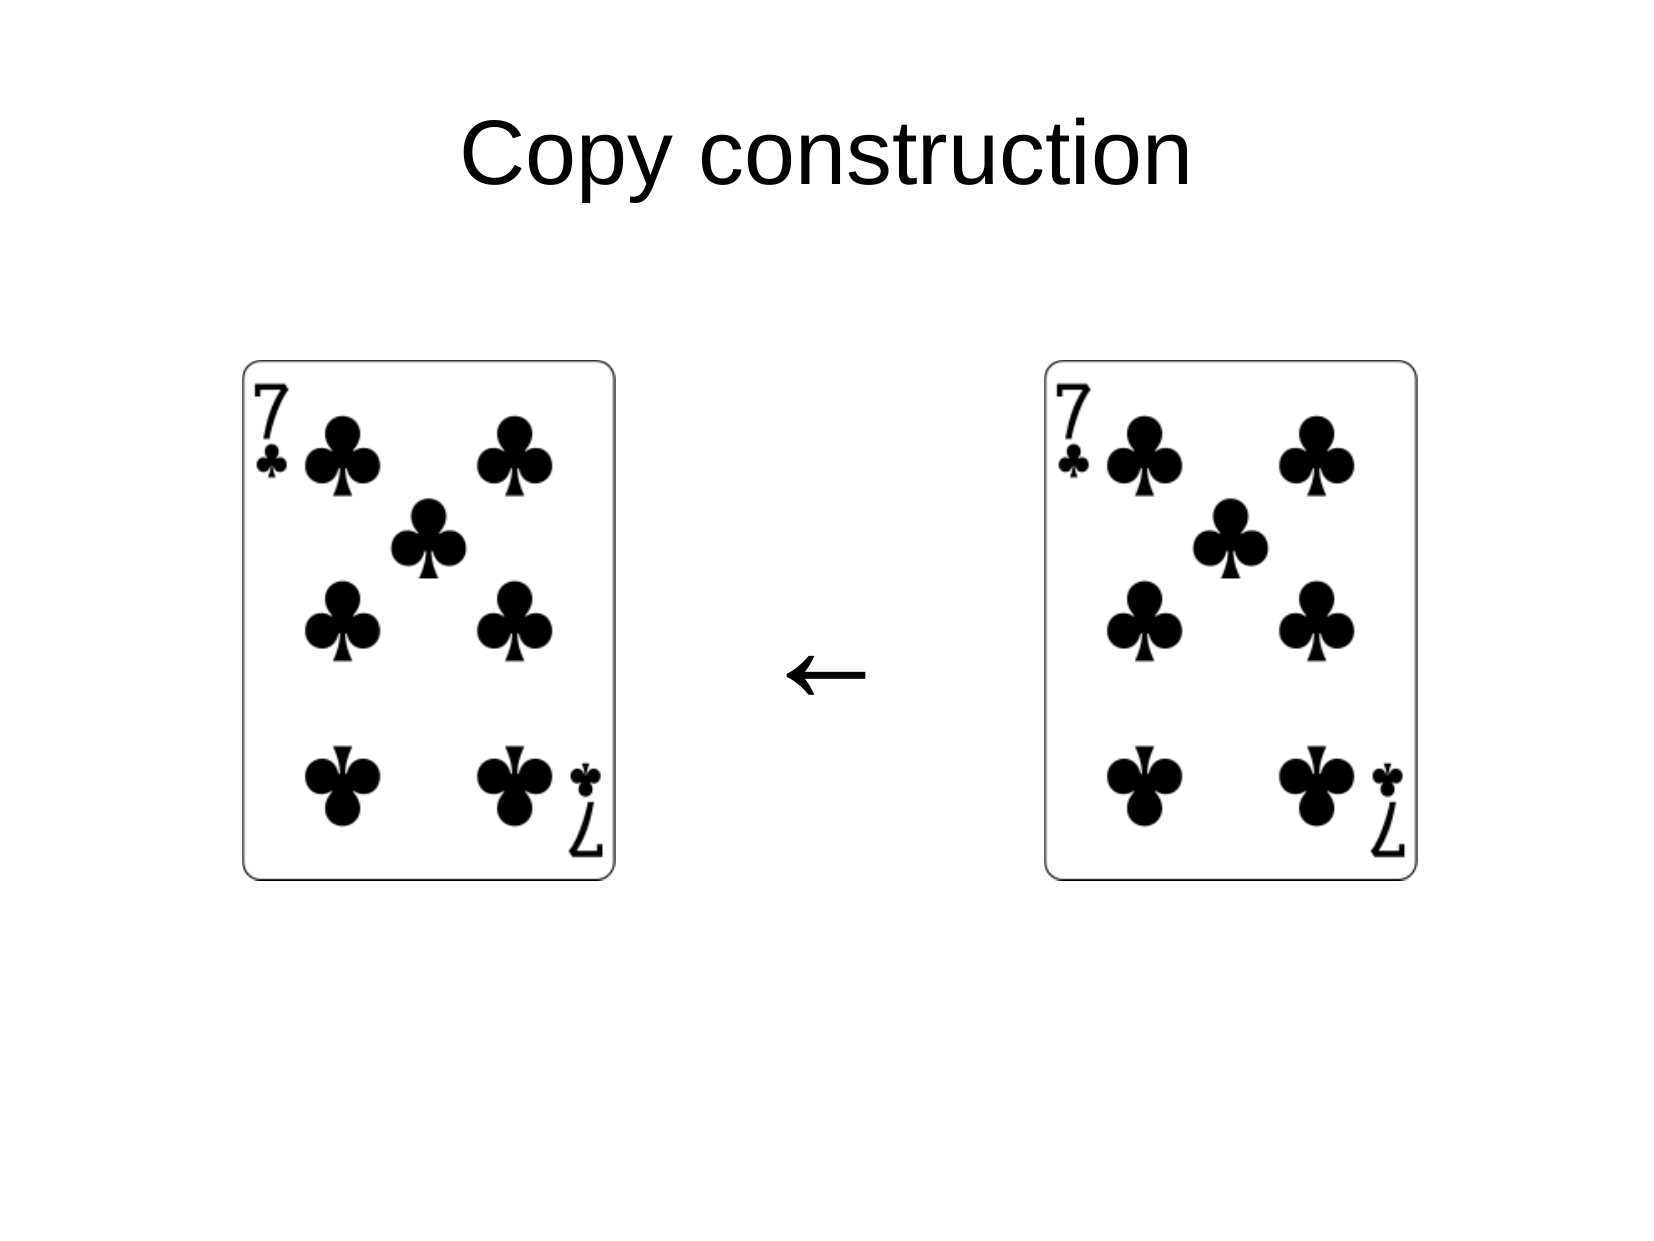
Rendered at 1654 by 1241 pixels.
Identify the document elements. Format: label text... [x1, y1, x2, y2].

title Copy construction [82, 49, 1571, 257]
text_box ← [761, 518, 892, 722]
picture [1044, 360, 1418, 881]
picture [242, 360, 616, 881]
